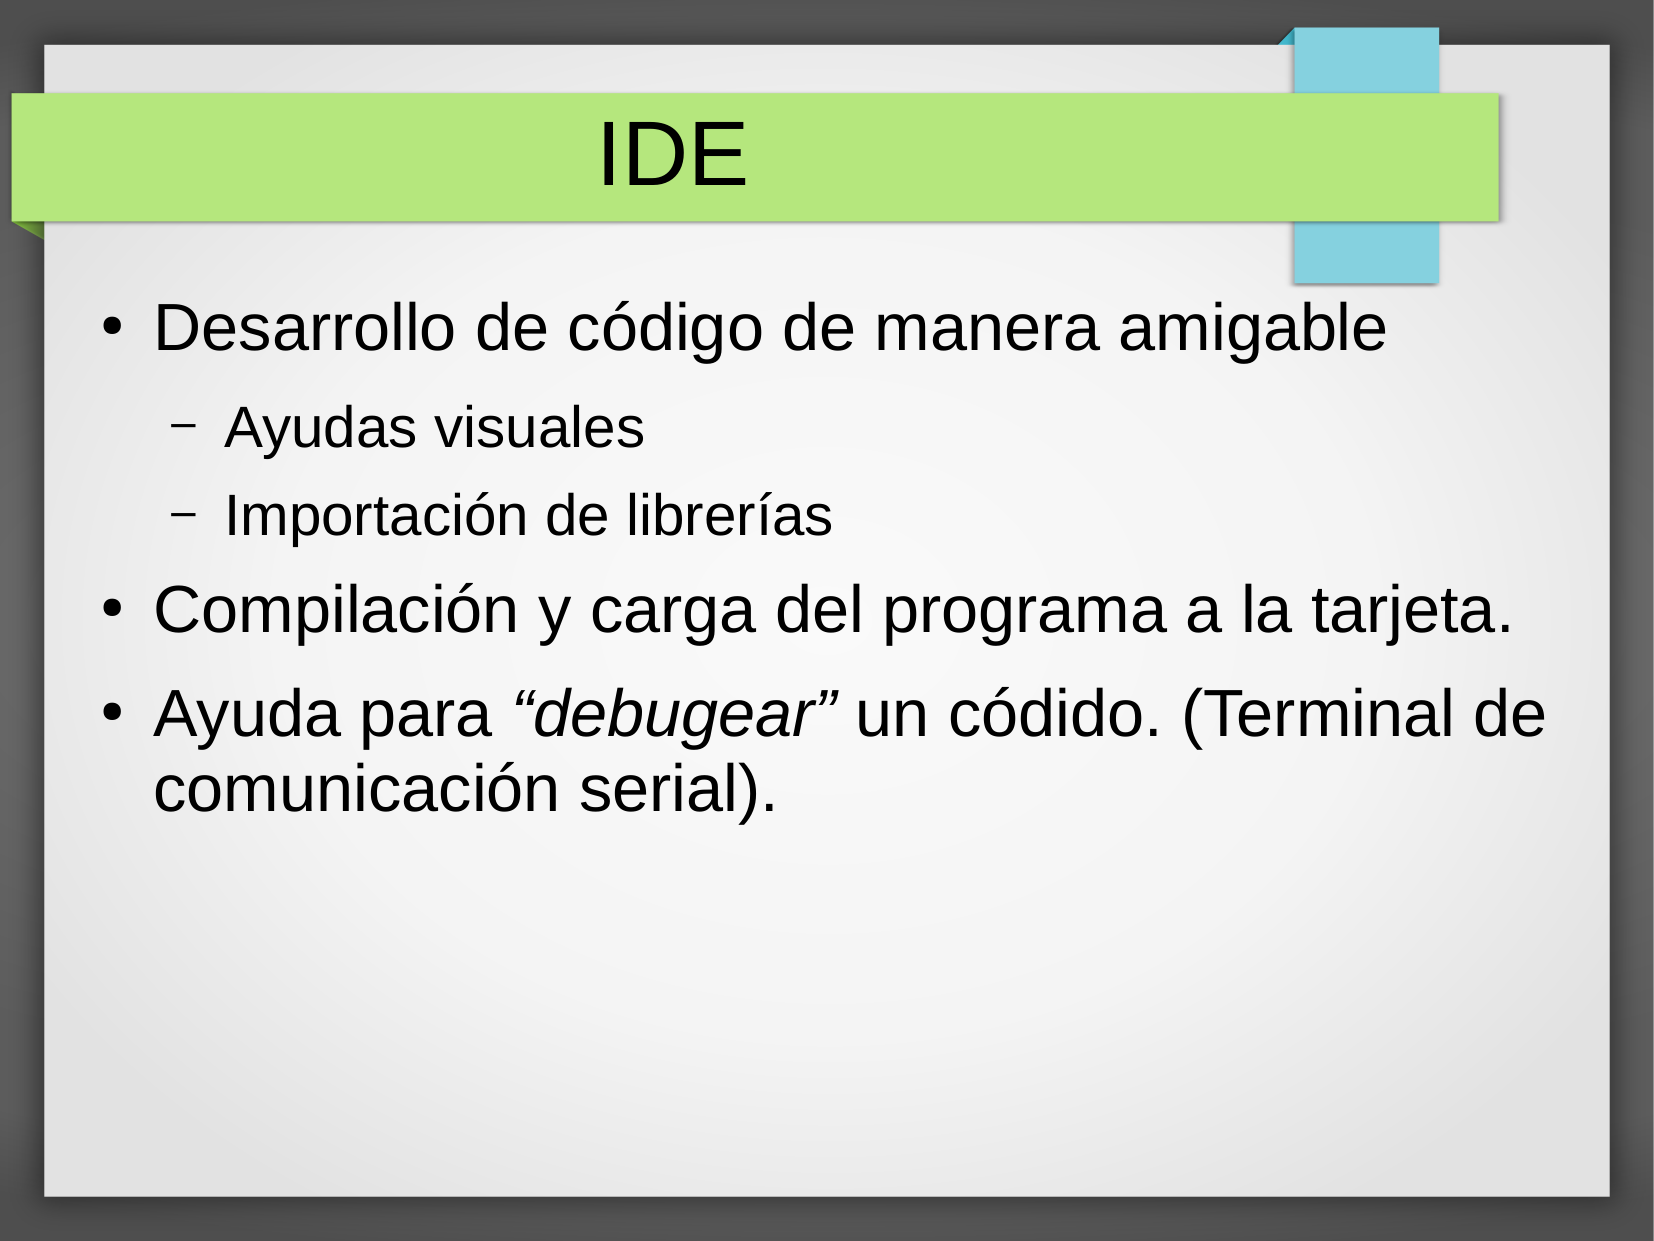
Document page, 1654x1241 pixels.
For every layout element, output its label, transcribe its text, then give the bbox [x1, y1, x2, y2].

title IDE [82, 94, 1264, 213]
picture [0, 0, 1654, 1241]
list Desarrollo de código de manera amigable Ayudas visuales Importación de librerías Compilación y carga del programa a la tarjeta. Ayuda para “debugear” un códido. (Terminal de comunicación serial). [82, 290, 1571, 1010]
